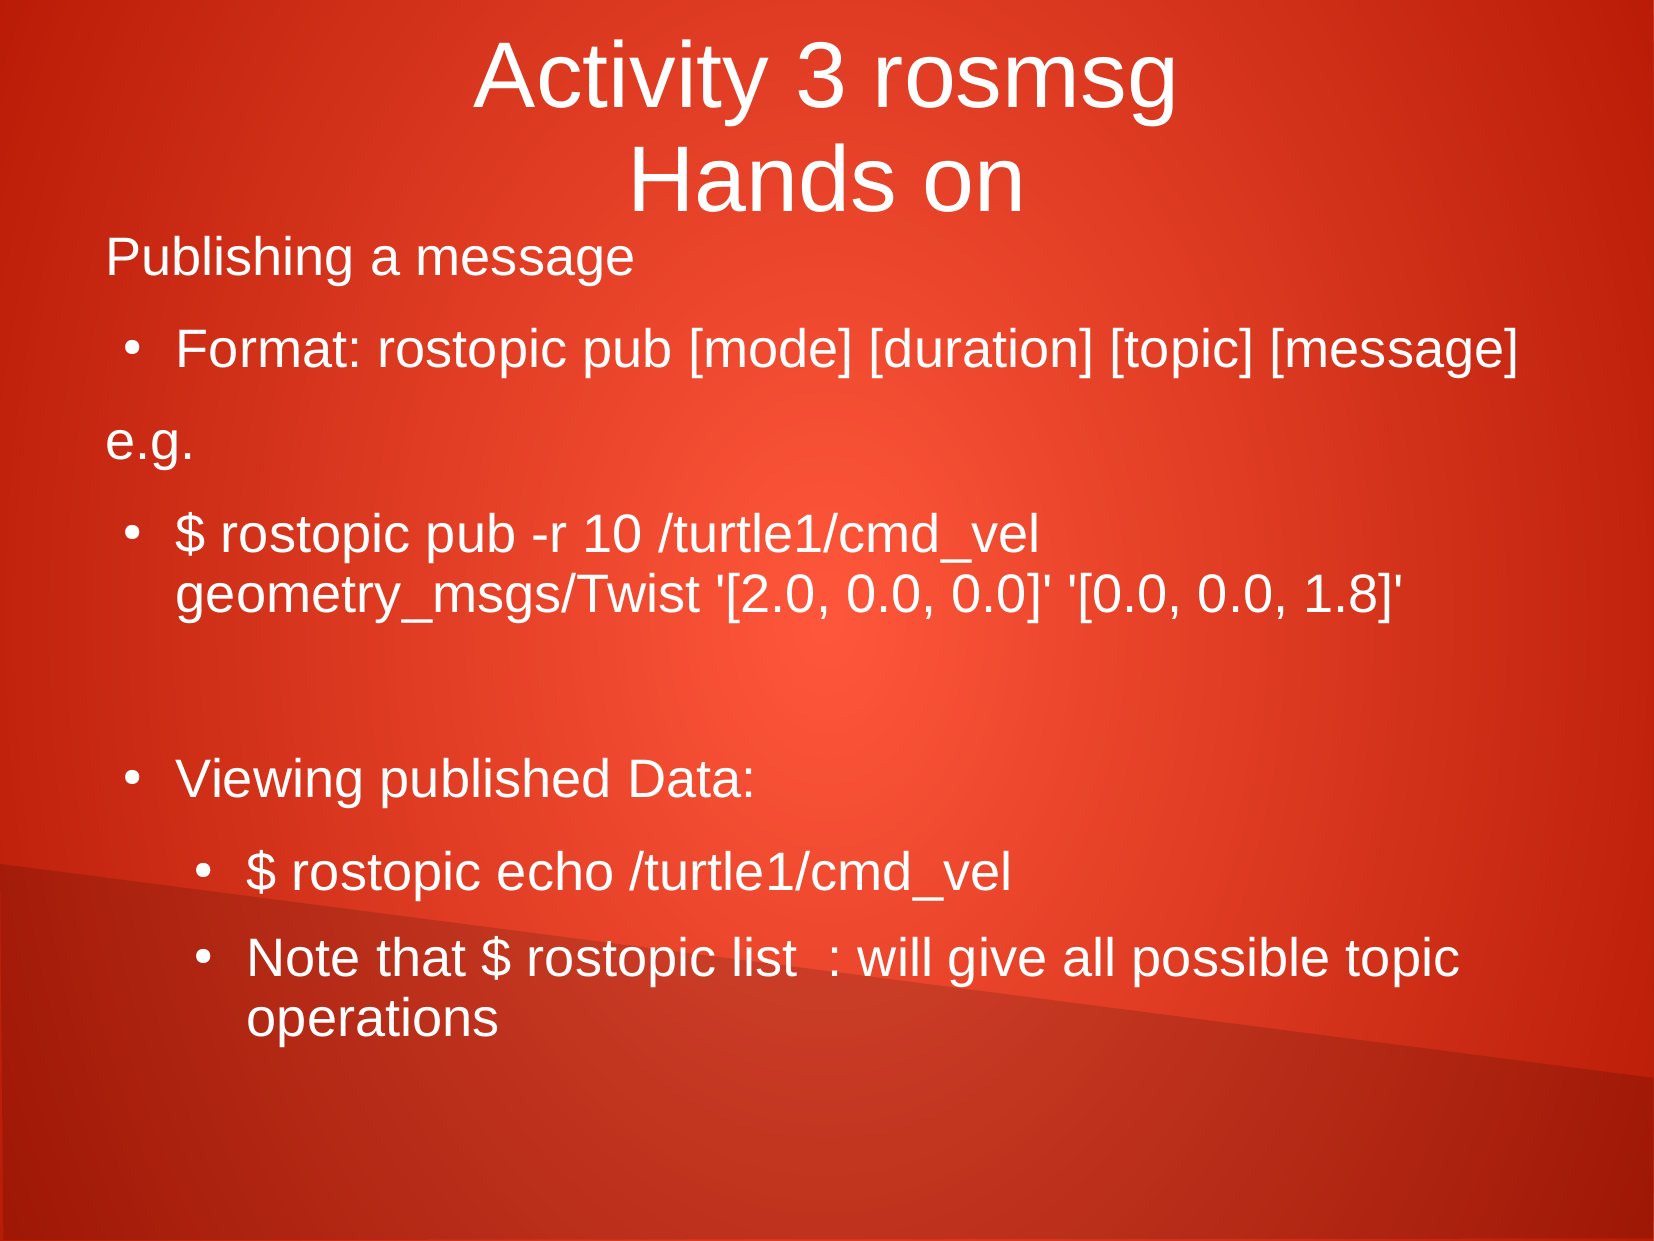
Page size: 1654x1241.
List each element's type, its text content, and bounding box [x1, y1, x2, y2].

list Publishing a message Format: rostopic pub [mode] [duration] [topic] [message] e.g. $ rostopic pub -r 10 /turtle1/cmd_vel geometry_msgs/Twist '[2.0, 0.0, 0.0]' '[0.0, 0.0, 1.8]' Viewing published Data: $ rostopic echo /turtle1/cmd_vel Note that $ rostopic list : will give all possible topic operations [104, 225, 1561, 1186]
title Activity 3 rosmsg Hands on [389, 22, 1264, 225]
